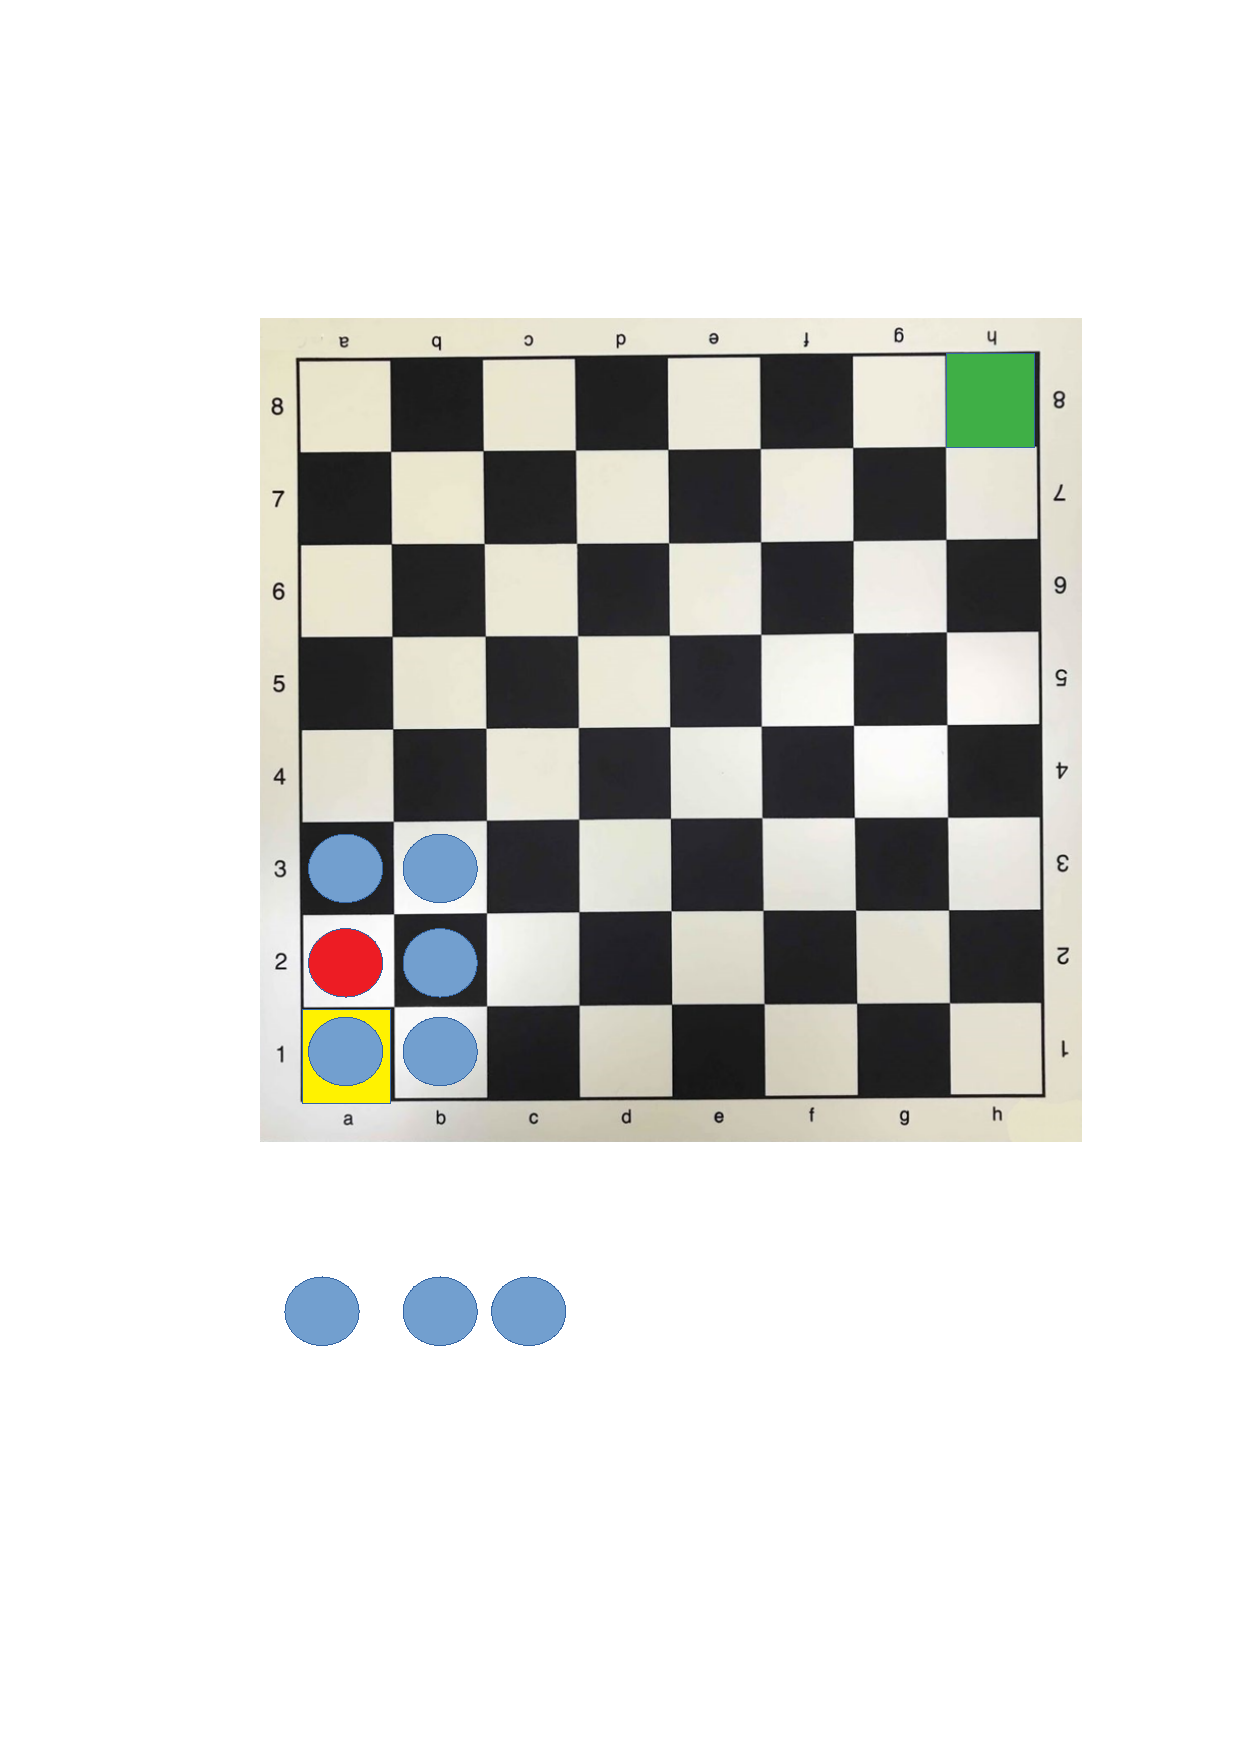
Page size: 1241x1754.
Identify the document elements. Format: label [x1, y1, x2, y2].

text_box [403, 1276, 478, 1346]
picture [260, 318, 1082, 1142]
text_box [491, 1276, 566, 1346]
text_box [403, 834, 478, 903]
text_box [403, 1017, 478, 1086]
text_box [403, 928, 478, 998]
text_box [308, 834, 383, 903]
text_box [284, 1276, 360, 1346]
text_box [308, 928, 383, 998]
text_box [302, 1009, 391, 1104]
text_box [946, 353, 1035, 448]
